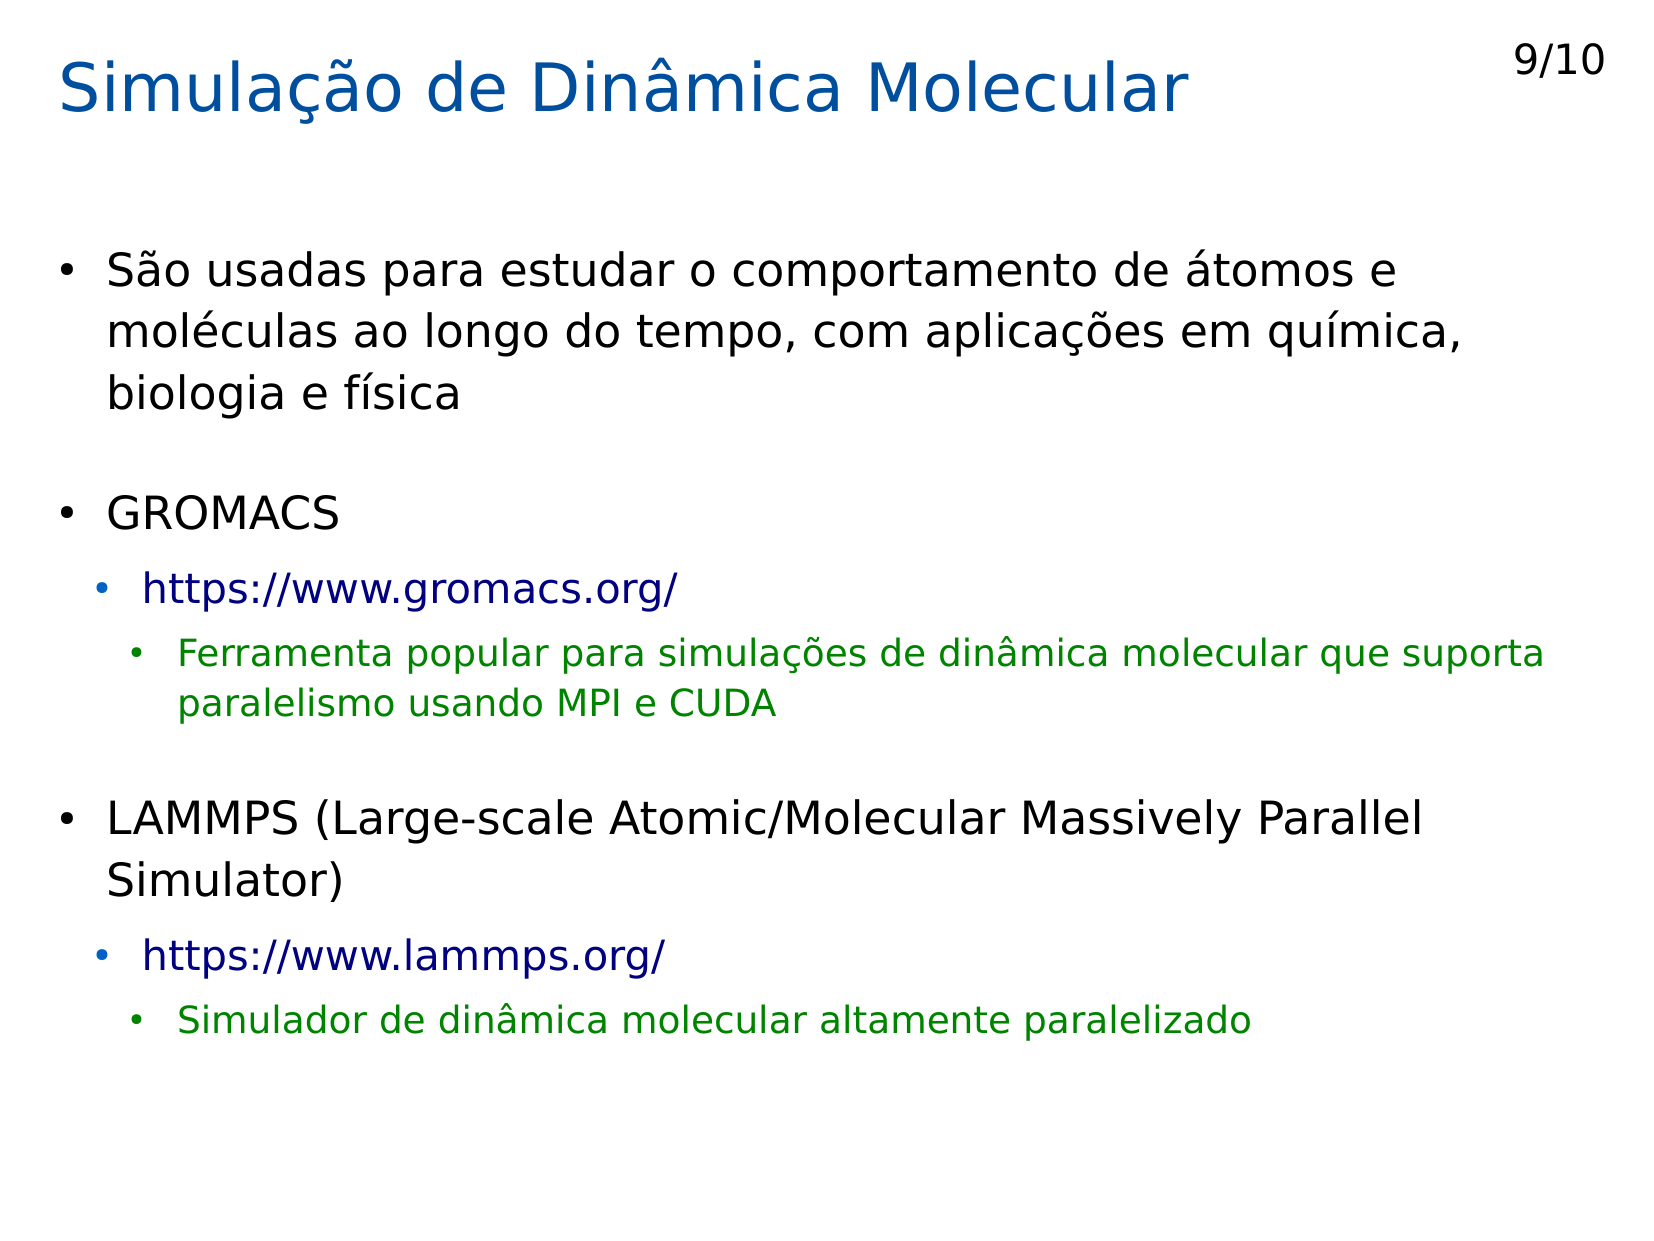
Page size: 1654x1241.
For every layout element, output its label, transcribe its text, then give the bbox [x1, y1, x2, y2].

title Simulação de Dinâmica Molecular [59, 29, 1506, 148]
list São usadas para estudar o comportamento de átomos e moléculas ao longo do tempo, com aplicações em química, biologia e física GROMACS https://www.gromacs.org/ Ferramenta popular para simulações de dinâmica molecular que suporta paralelismo usando MPI e CUDA LAMMPS (Large-scale Atomic/Molecular Massively Parallel Simulator) https://www.lammps.org/ Simulador de dinâmica molecular altamente paralelizado [59, 236, 1595, 1211]
